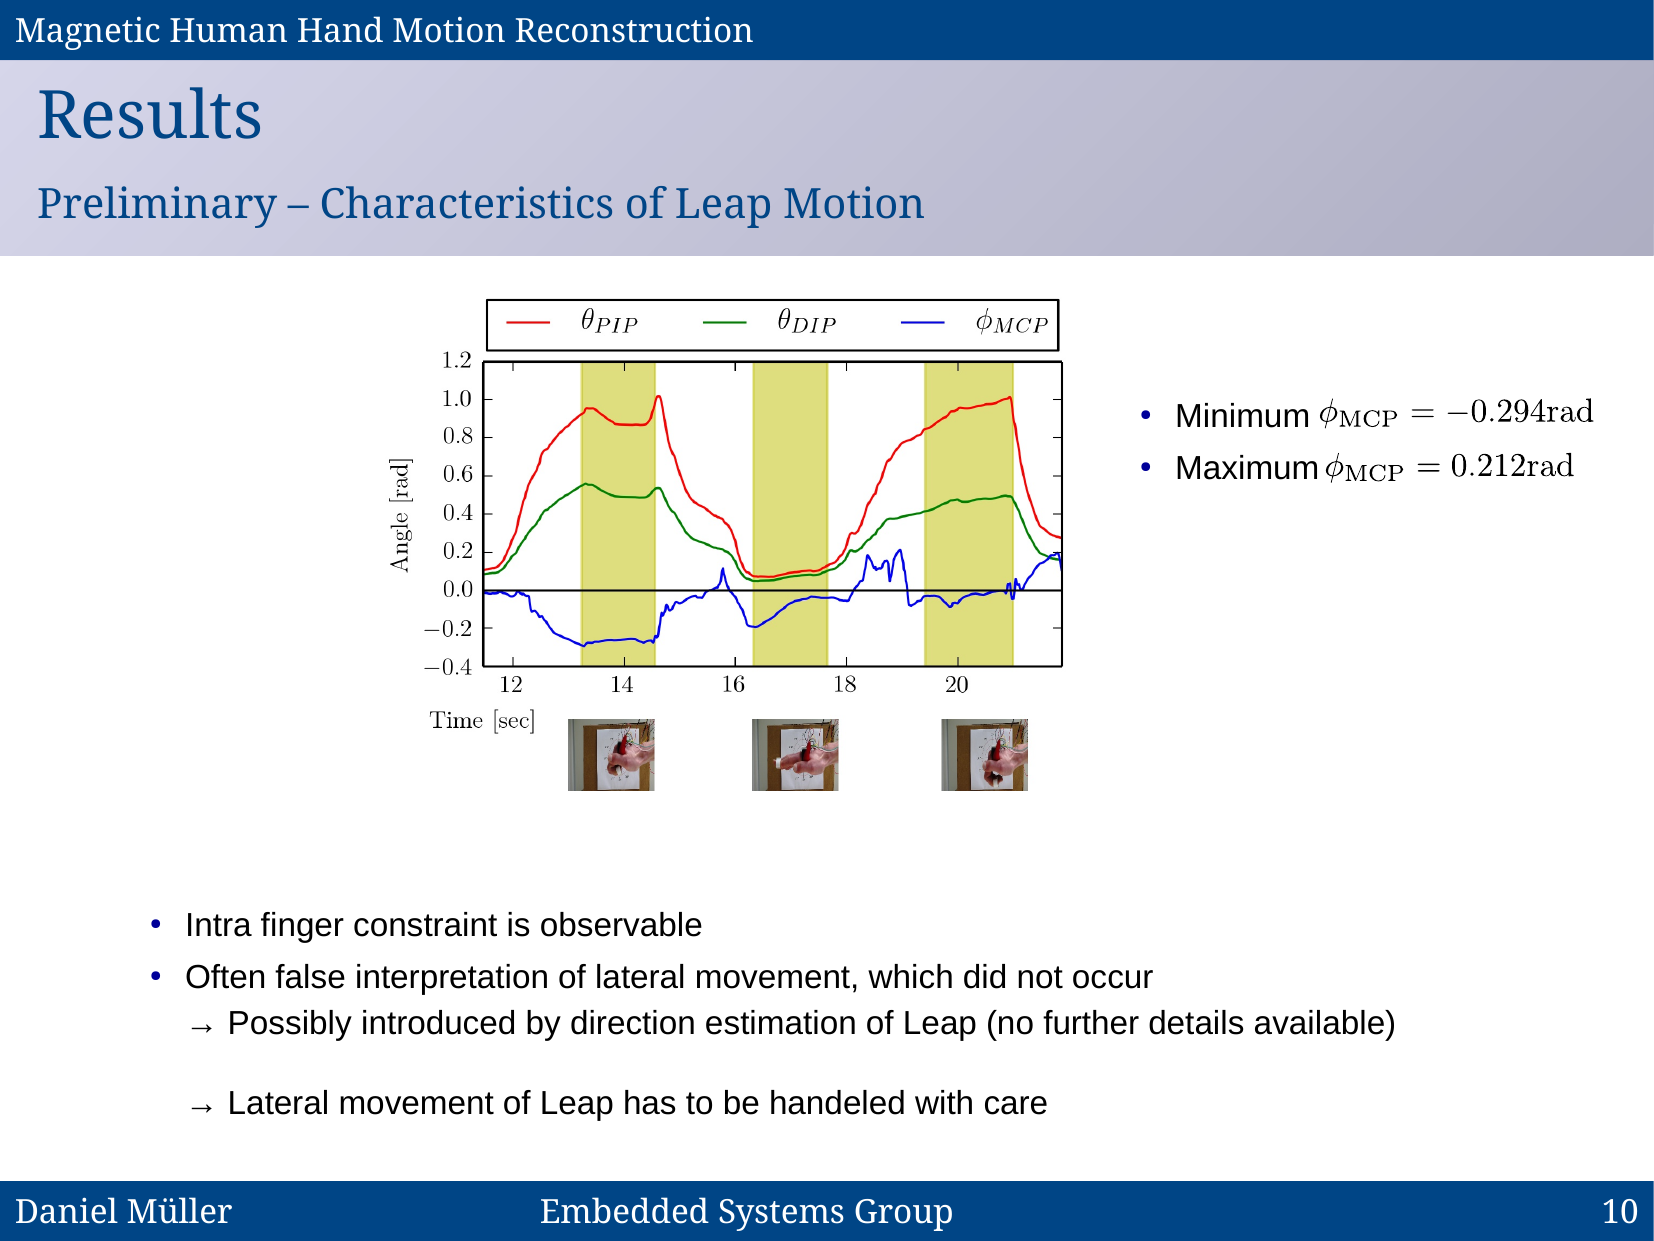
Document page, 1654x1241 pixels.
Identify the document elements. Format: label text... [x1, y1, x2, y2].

title Results Preliminary – Characteristics of Leap Motion [37, 47, 1411, 256]
text_box [1324, 452, 1575, 483]
picture [372, 284, 1078, 791]
text_box Minimum Maximum [1125, 390, 1621, 496]
text_box [1318, 398, 1595, 429]
text_box Intra finger constraint is observable Often false interpretation of lateral movement, which did not occur → Possibly introduced by direction estimation of Leap (no further details available) → Lateral movement of Leap has to be handeled with care [135, 898, 1456, 1132]
